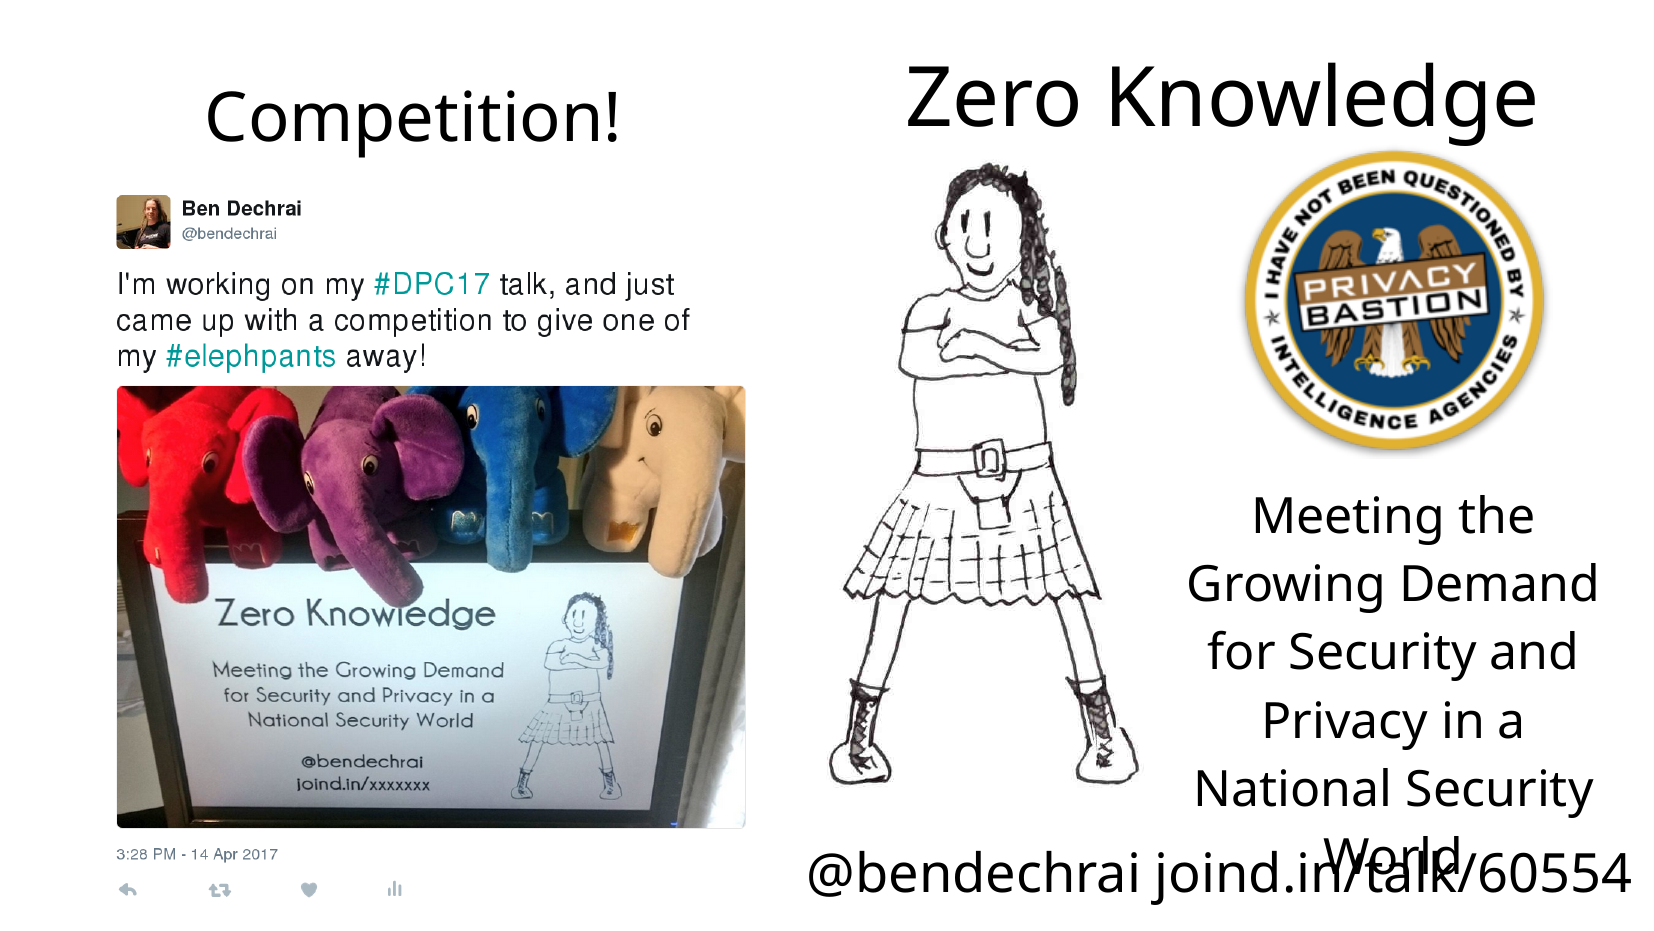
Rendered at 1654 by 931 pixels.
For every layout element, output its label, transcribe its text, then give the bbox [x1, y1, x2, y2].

text_box Zero Knowledge [814, 30, 1630, 237]
text_box Meeting the Growing Demand for Security and Privacy in a National Security World [1169, 472, 1619, 826]
picture [814, 237, 1158, 792]
picture [111, 193, 758, 910]
title Competition! [0, 37, 814, 193]
text_box joind.in/talk/60554 [1127, 826, 1654, 927]
text_box @bendechrai [791, 826, 1158, 915]
picture [1235, 141, 1553, 459]
